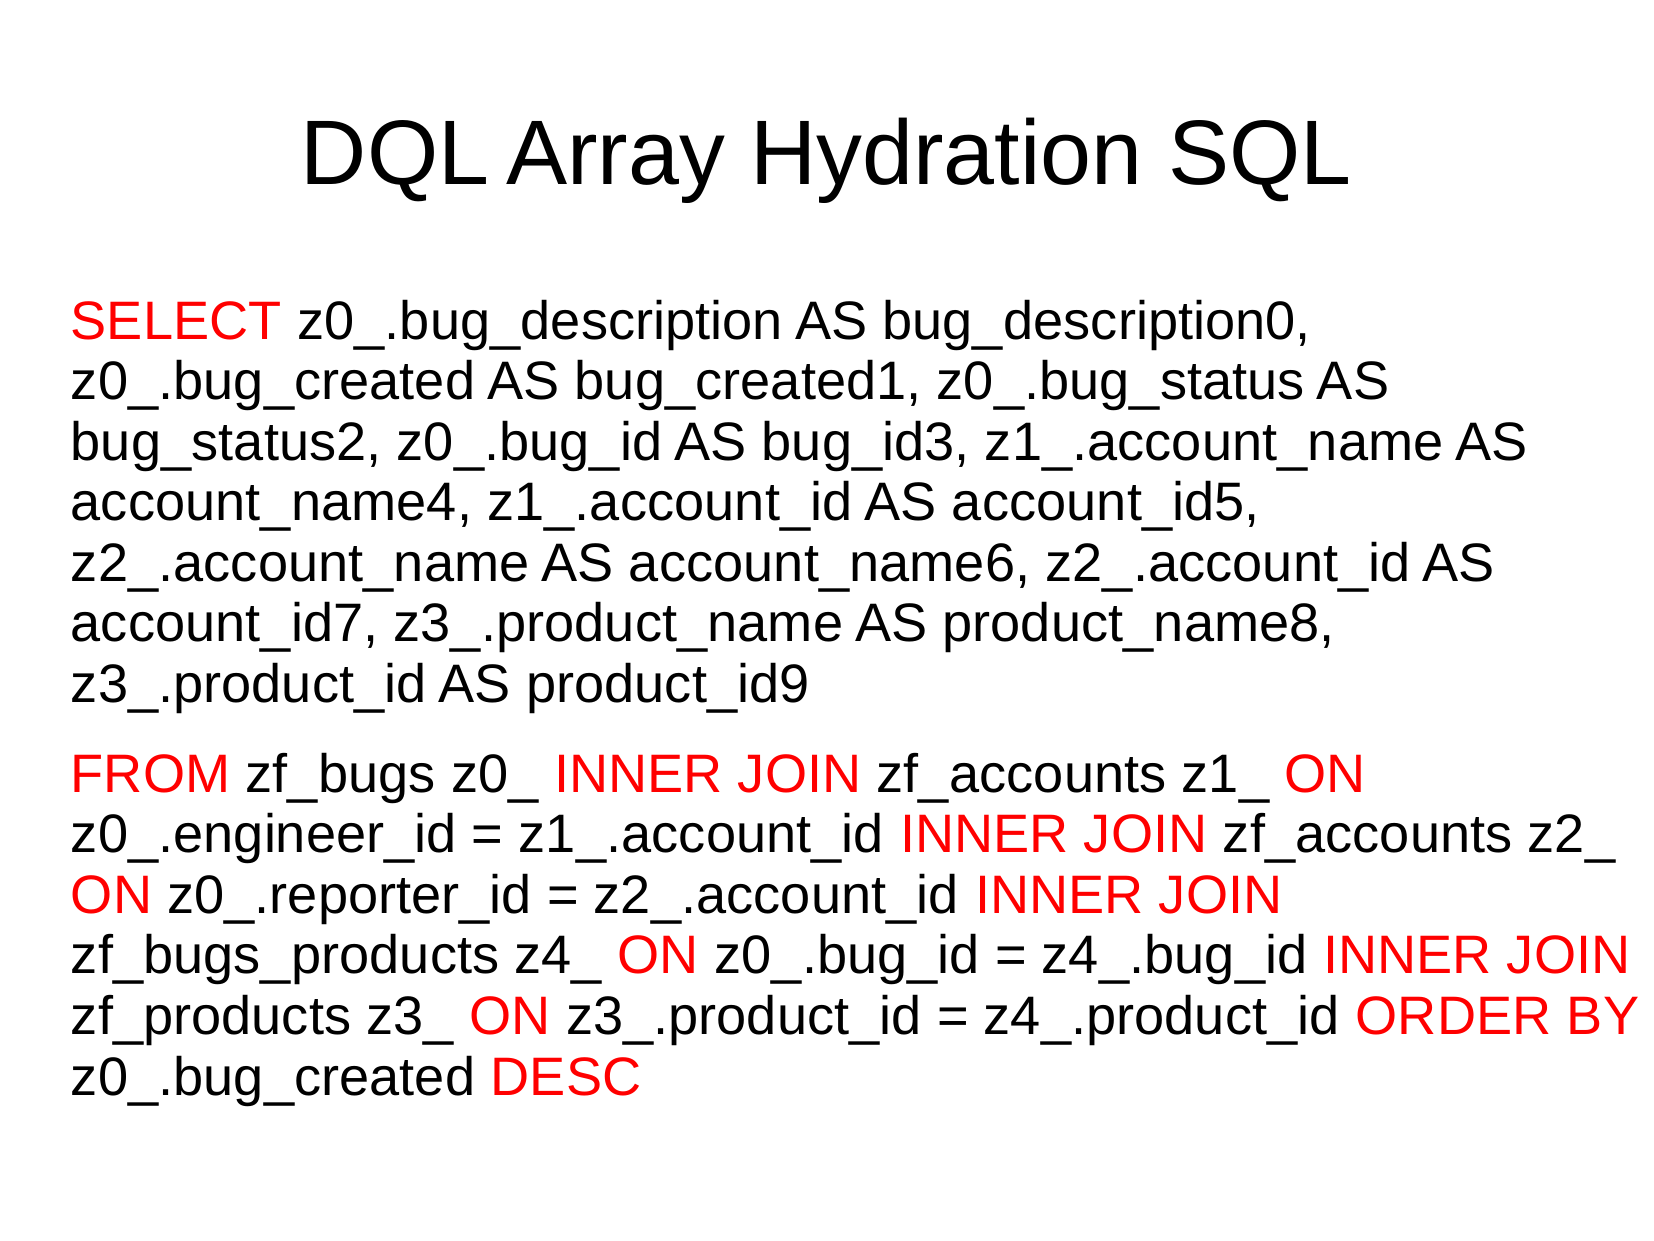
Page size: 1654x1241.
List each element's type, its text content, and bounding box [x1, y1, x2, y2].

title DQL Array Hydration SQL [82, 49, 1571, 257]
list SELECT z0_.bug_description AS bug_description0, z0_.bug_created AS bug_created1, z0_.bug_status AS bug_status2, z0_.bug_id AS bug_id3, z1_.account_name AS account_name4, z1_.account_id AS account_id5, z2_.account_name AS account_name6, z2_.account_id AS account_id7, z3_.product_name AS product_name8, z3_.product_id AS product_id9 FROM zf_bugs z0_ INNER JOIN zf_accounts z1_ ON z0_.engineer_id = z1_.account_id INNER JOIN zf_accounts z2_ ON z0_.reporter_id = z2_.account_id INNER JOIN zf_bugs_products z4_ ON z0_.bug_id = z4_.bug_id INNER JOIN zf_products z3_ ON z3_.product_id = z4_.product_id ORDER BY z0_.bug_created DESC [0, 290, 1651, 1109]
